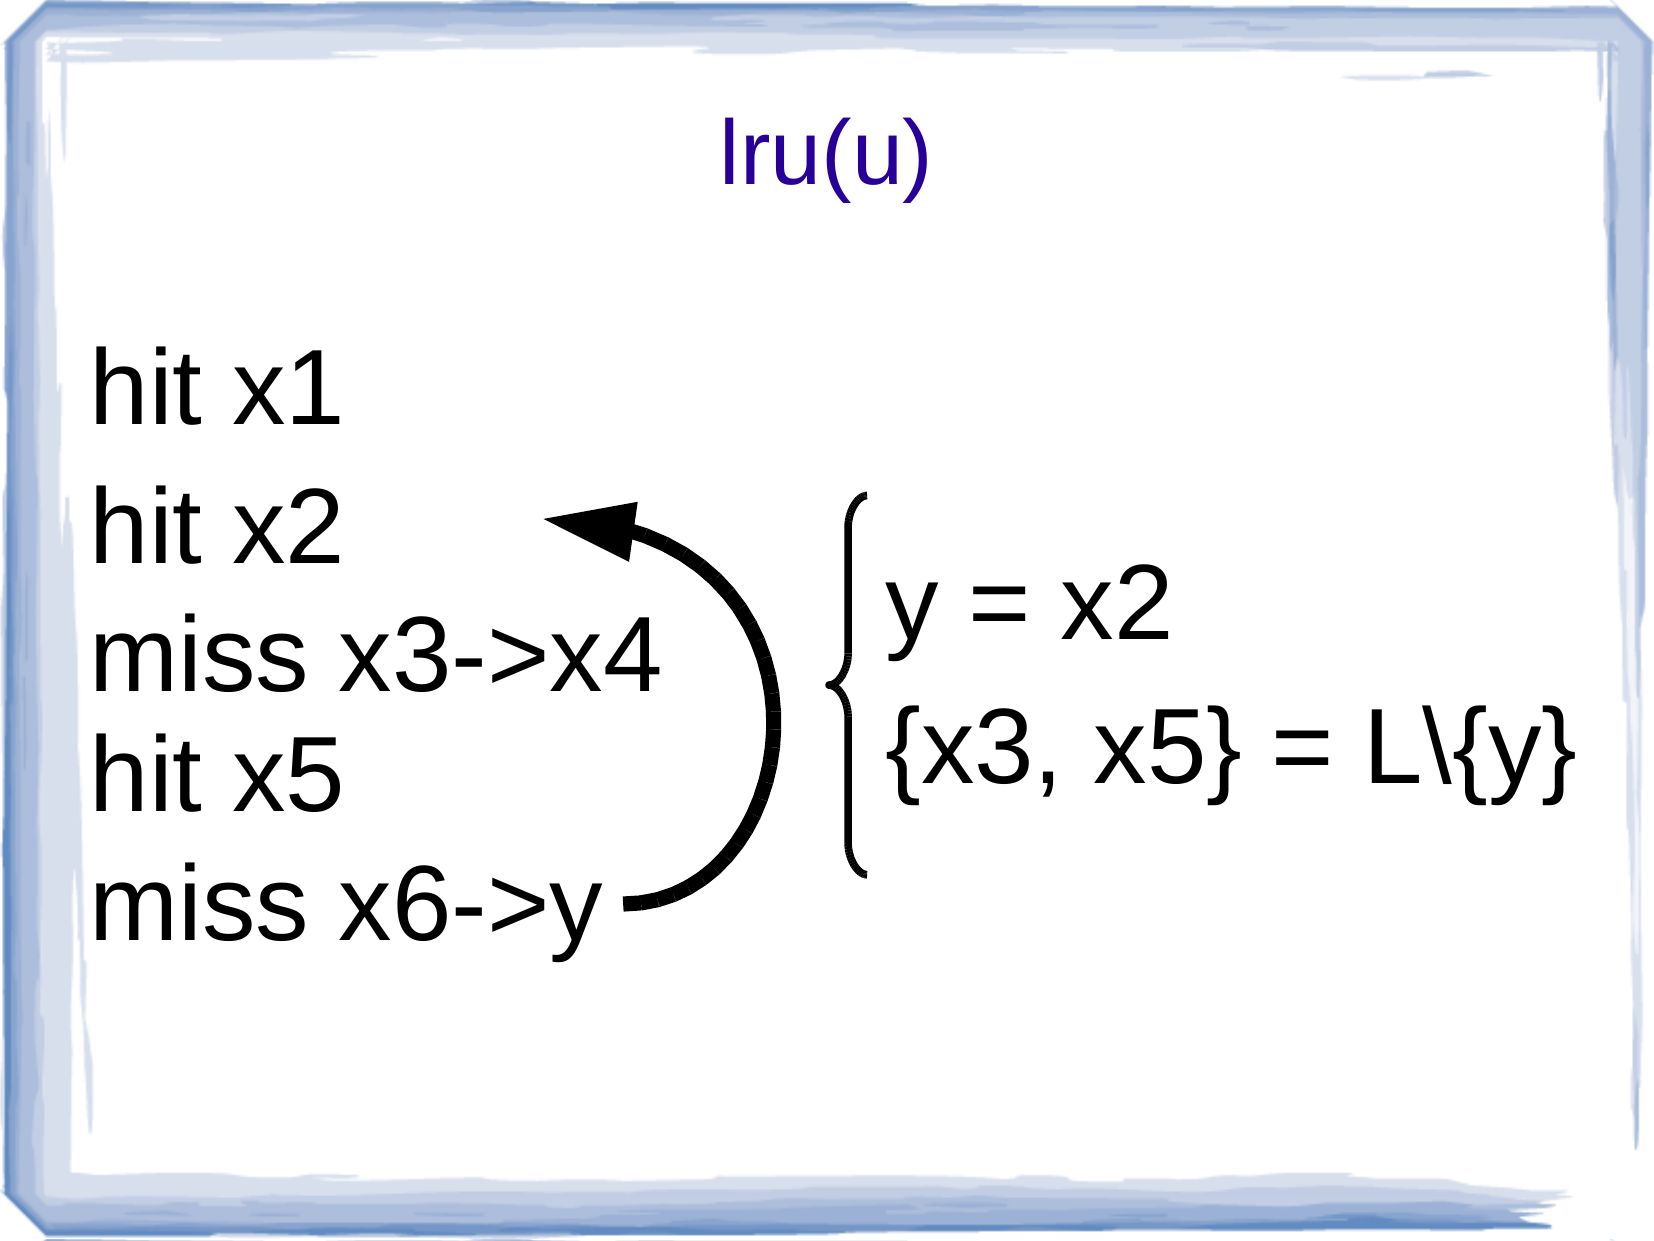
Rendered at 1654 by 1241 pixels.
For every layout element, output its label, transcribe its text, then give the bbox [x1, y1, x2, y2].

chart [33, 305, 1601, 990]
title lru(u) [82, 49, 1571, 257]
picture [0, 0, 1654, 1241]
